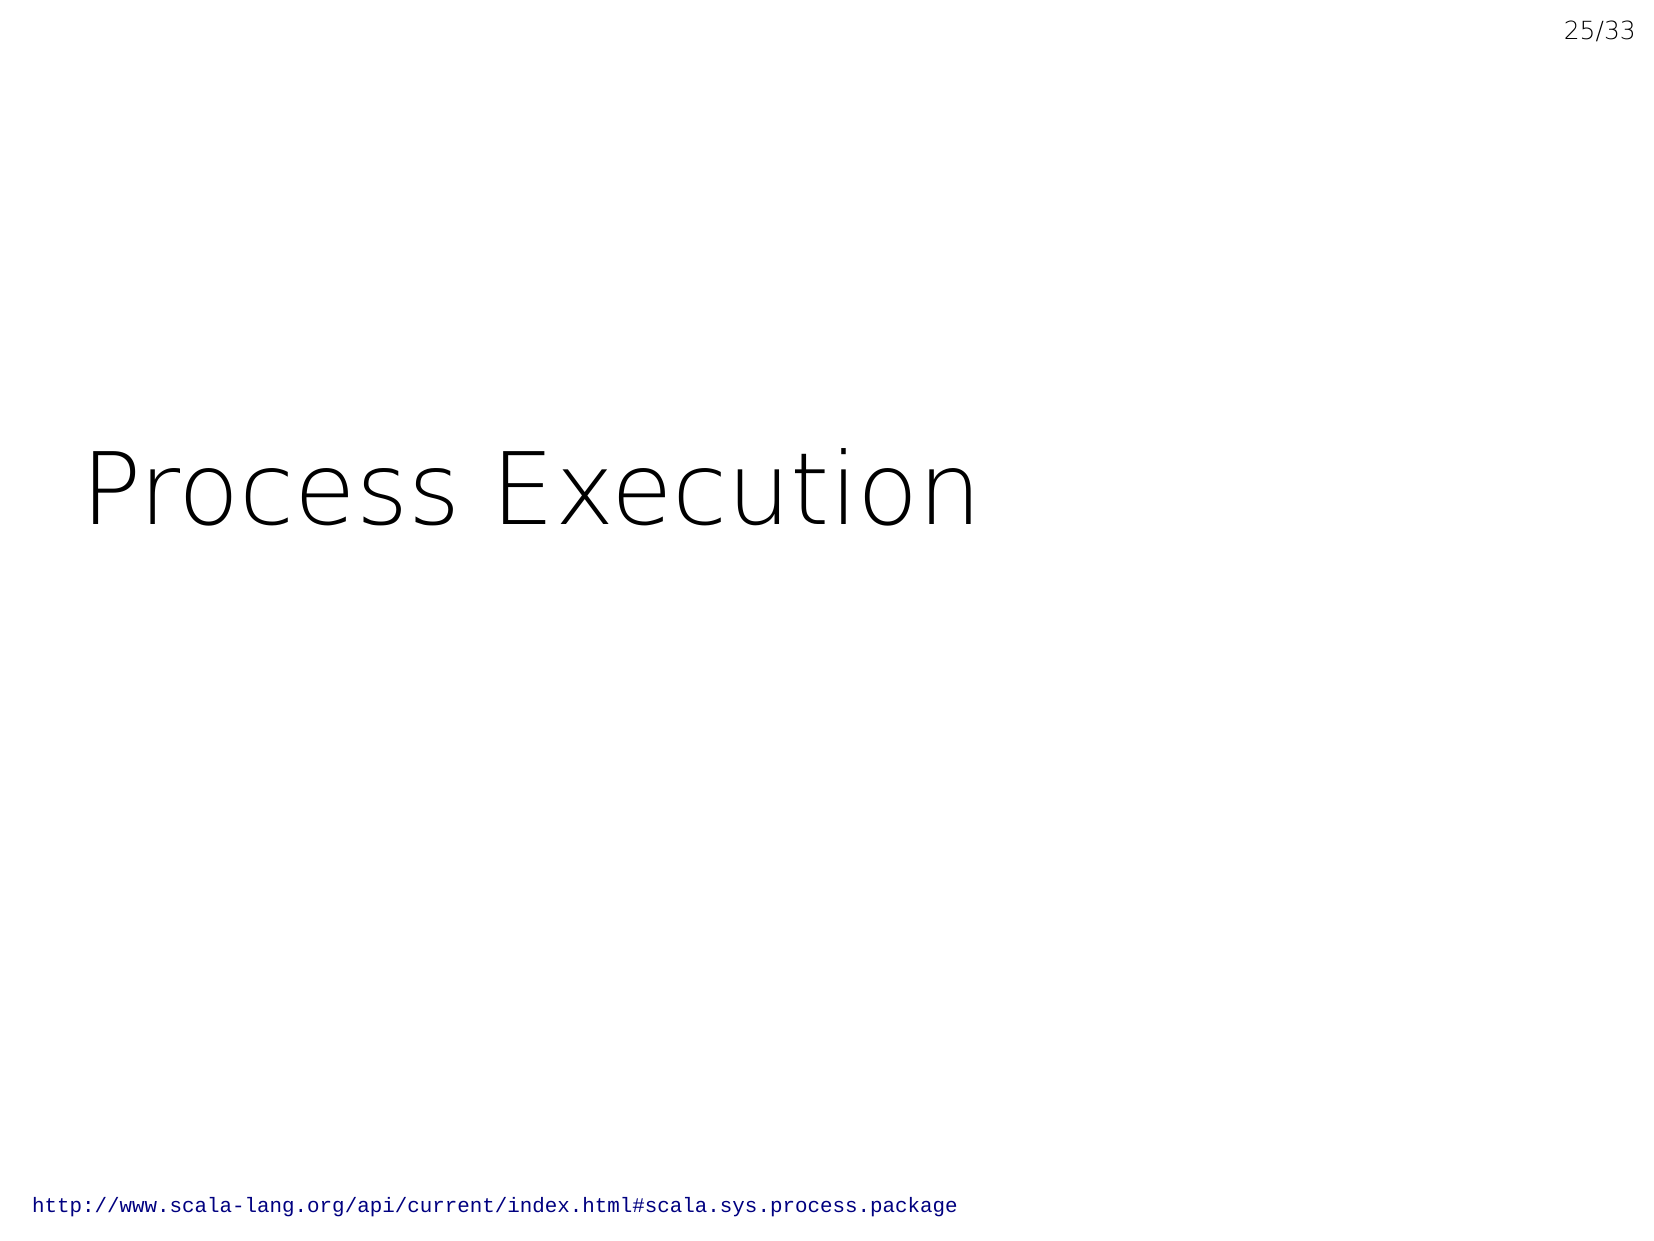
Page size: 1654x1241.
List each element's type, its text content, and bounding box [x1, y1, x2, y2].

text_box Process Execution [66, 423, 1588, 556]
text_box http://www.scala-lang.org/api/current/index.html#scala.sys.process.package [17, 1188, 1428, 1227]
